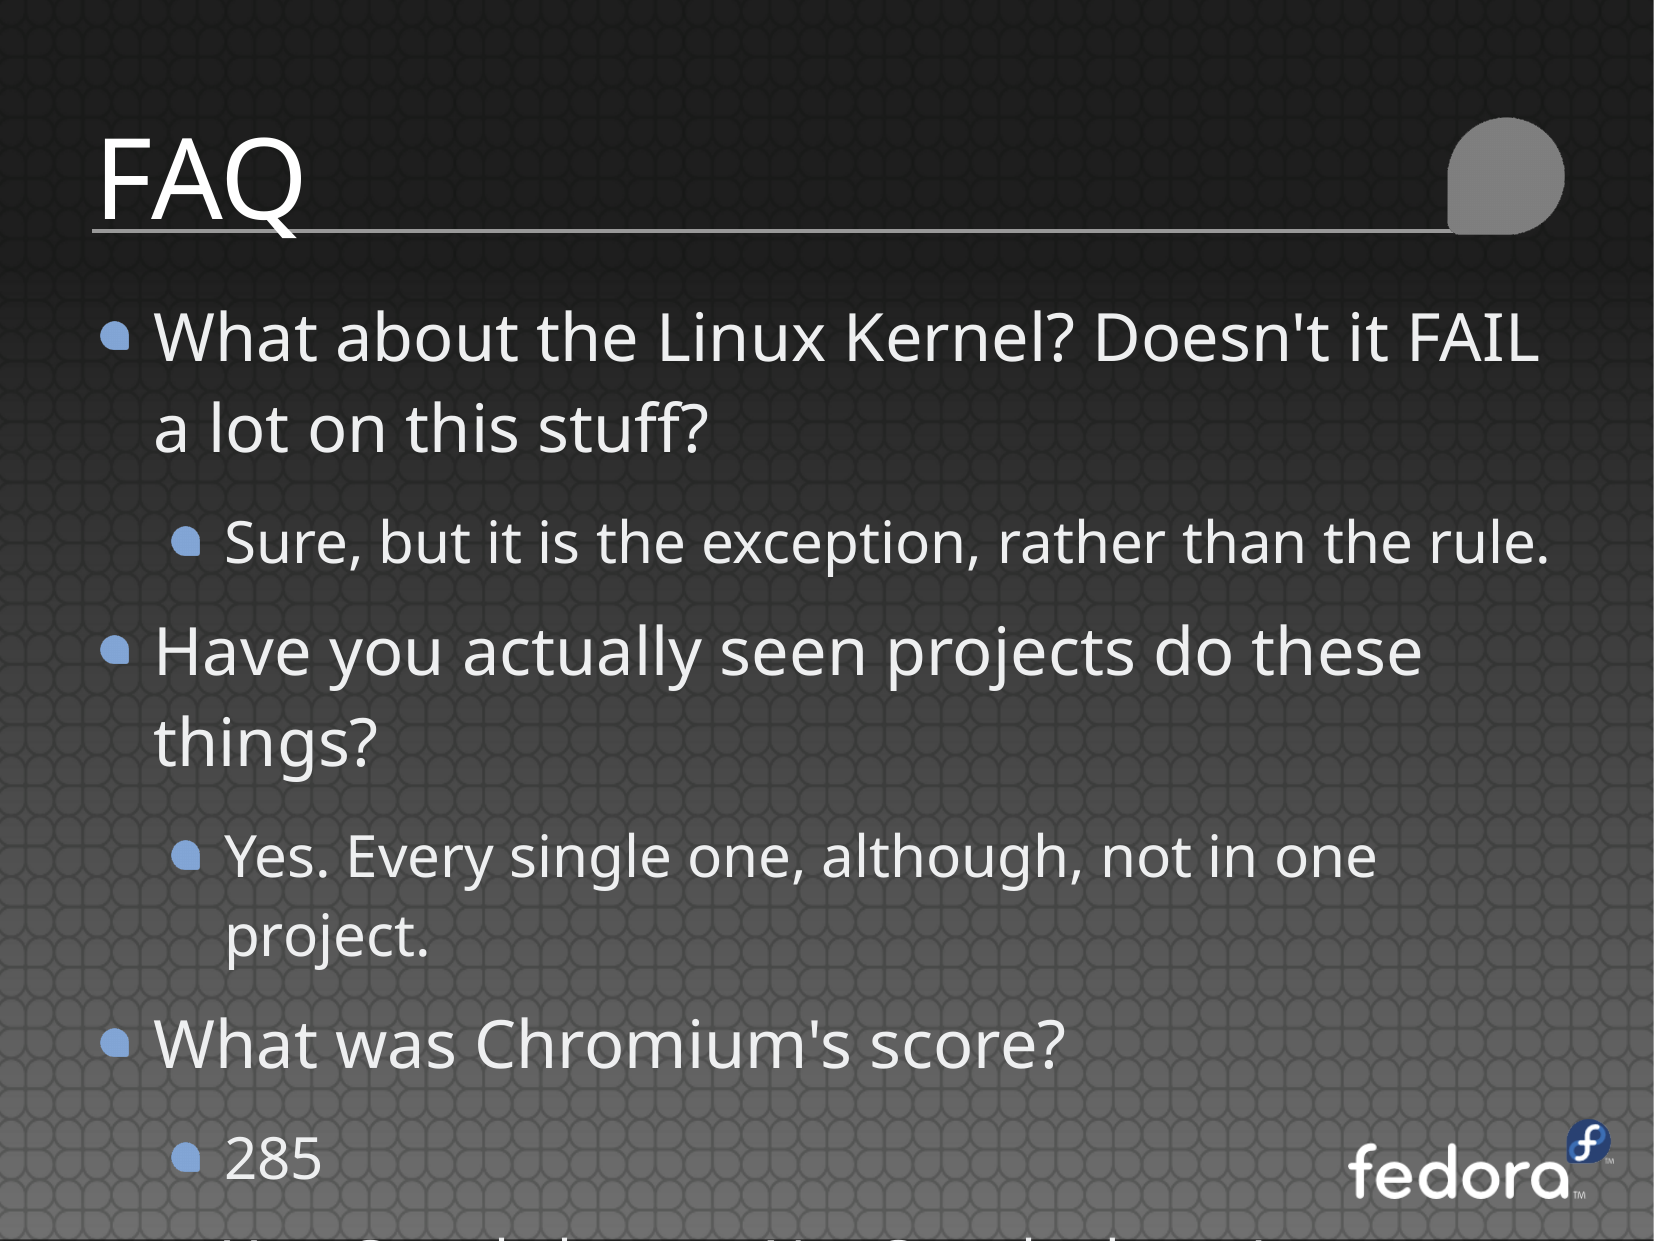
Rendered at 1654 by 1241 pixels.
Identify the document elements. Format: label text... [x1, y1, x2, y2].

title FAQ [94, 100, 1426, 251]
list What about the Linux Kernel? Doesn't it FAIL a lot on this stuff? Sure, but it is the exception, rather than the rule. Have you actually seen projects do these things? Yes. Every single one, although, not in one project. What was Chromium's score? 285 Yes, Google knows. No, Google doesn't care. [82, 290, 1571, 1110]
picture [0, 0, 1654, 1241]
